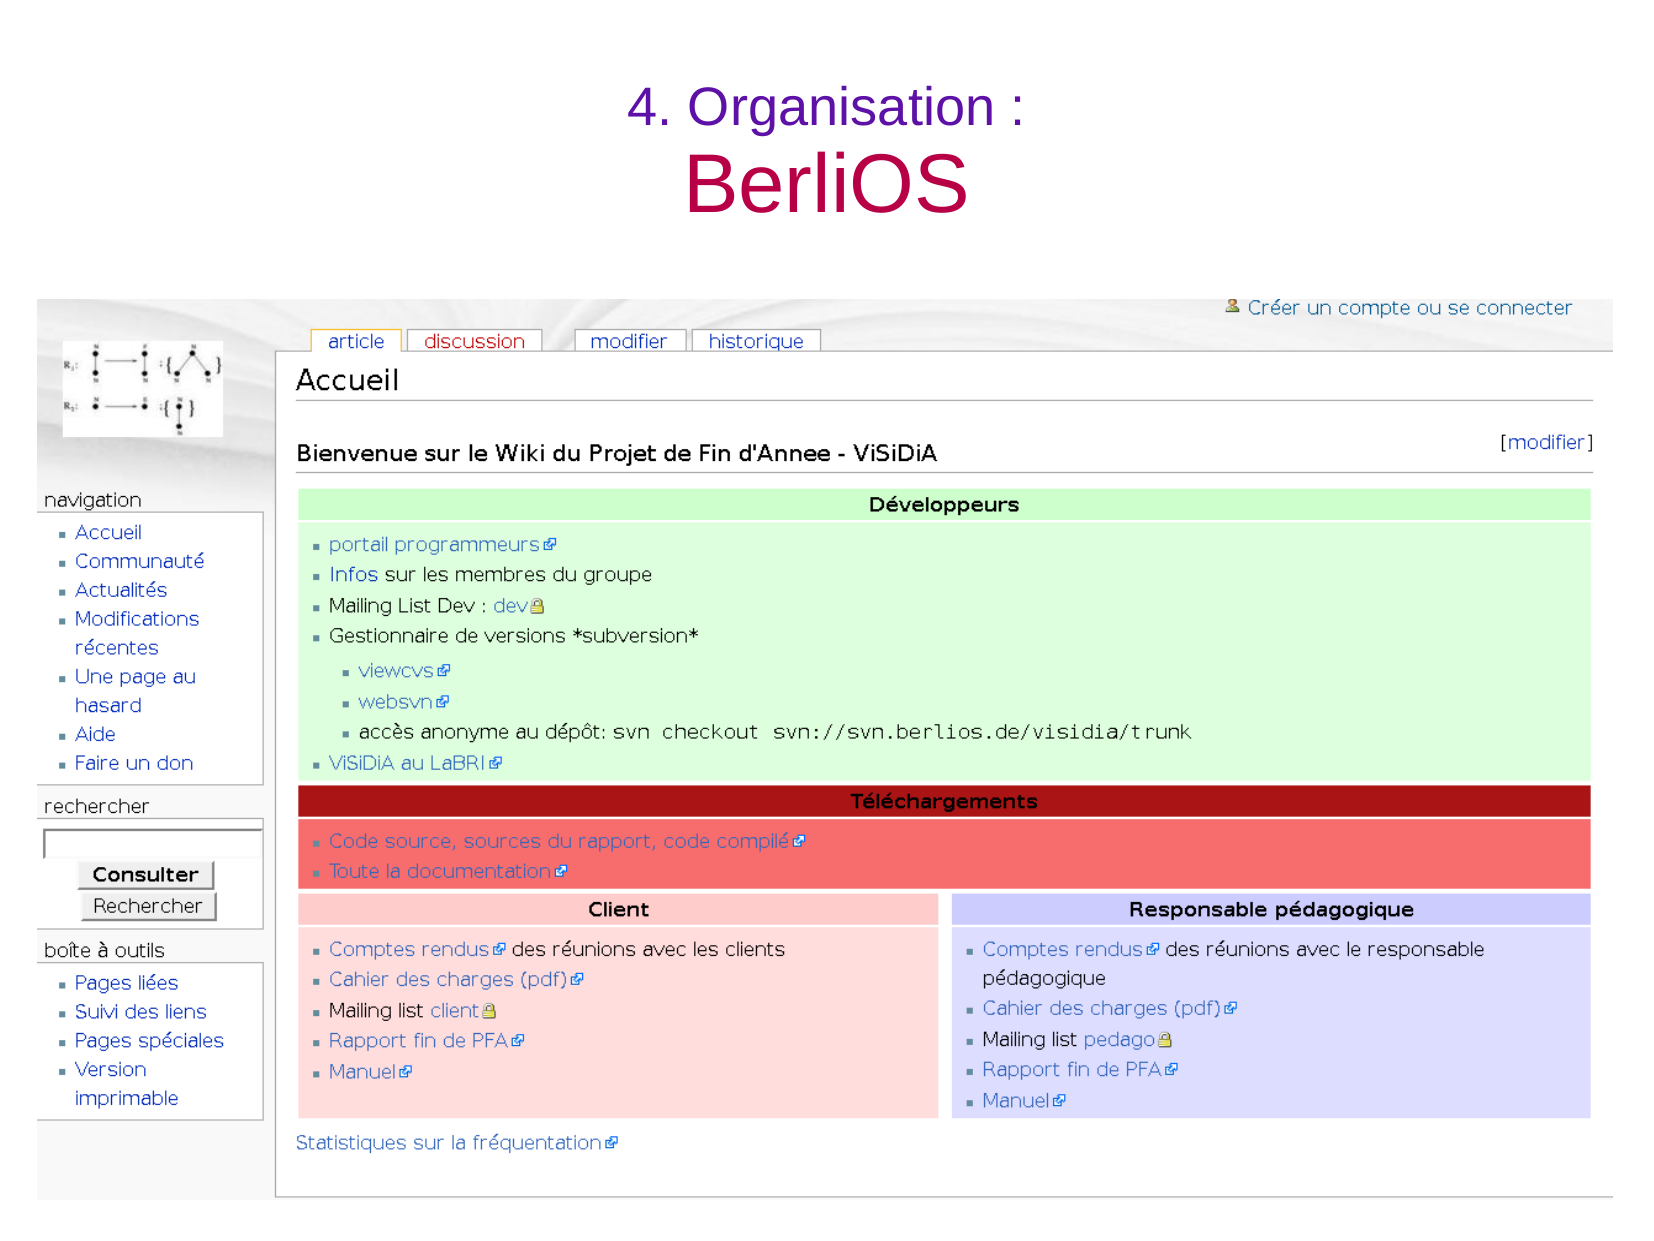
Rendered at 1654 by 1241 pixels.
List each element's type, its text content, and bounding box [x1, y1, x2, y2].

picture [37, 299, 1613, 1201]
title 4. Organisation : BerliOS [82, 49, 1571, 257]
